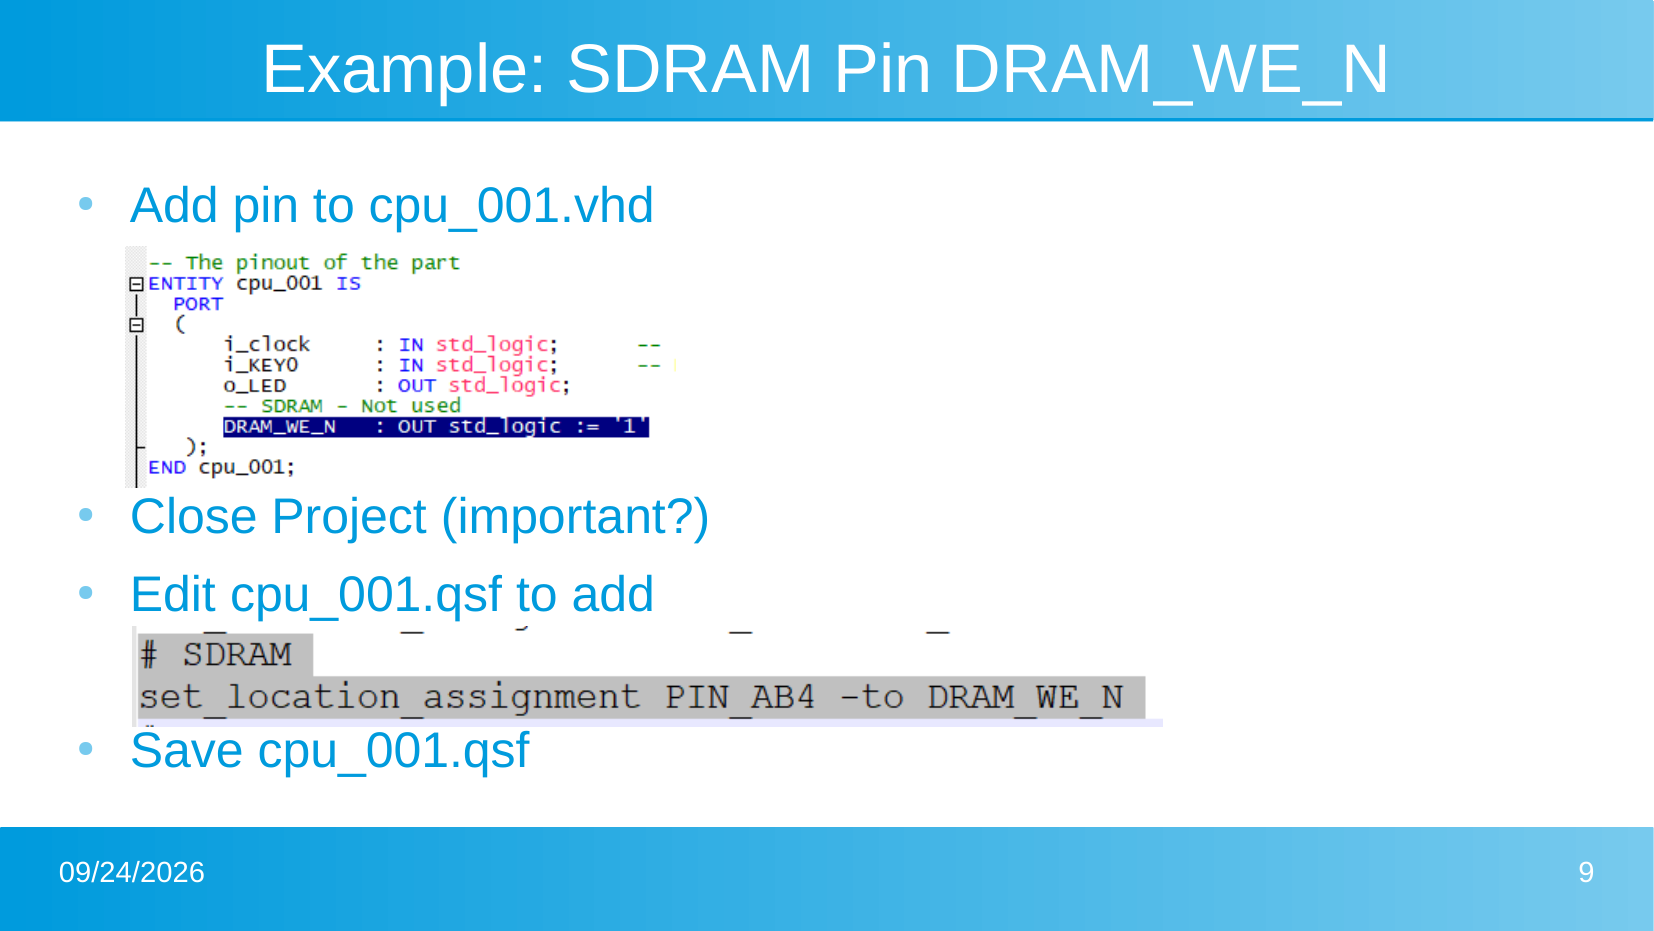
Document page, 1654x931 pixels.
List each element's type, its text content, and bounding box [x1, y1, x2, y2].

title Example: SDRAM Pin DRAM_WE_N [59, 29, 1595, 108]
picture [132, 626, 1163, 727]
picture [125, 246, 676, 488]
list Add pin to cpu_001.vhd Close Project (important?) Edit cpu_001.qsf to add Save cpu_001.qsf [59, 177, 1595, 768]
